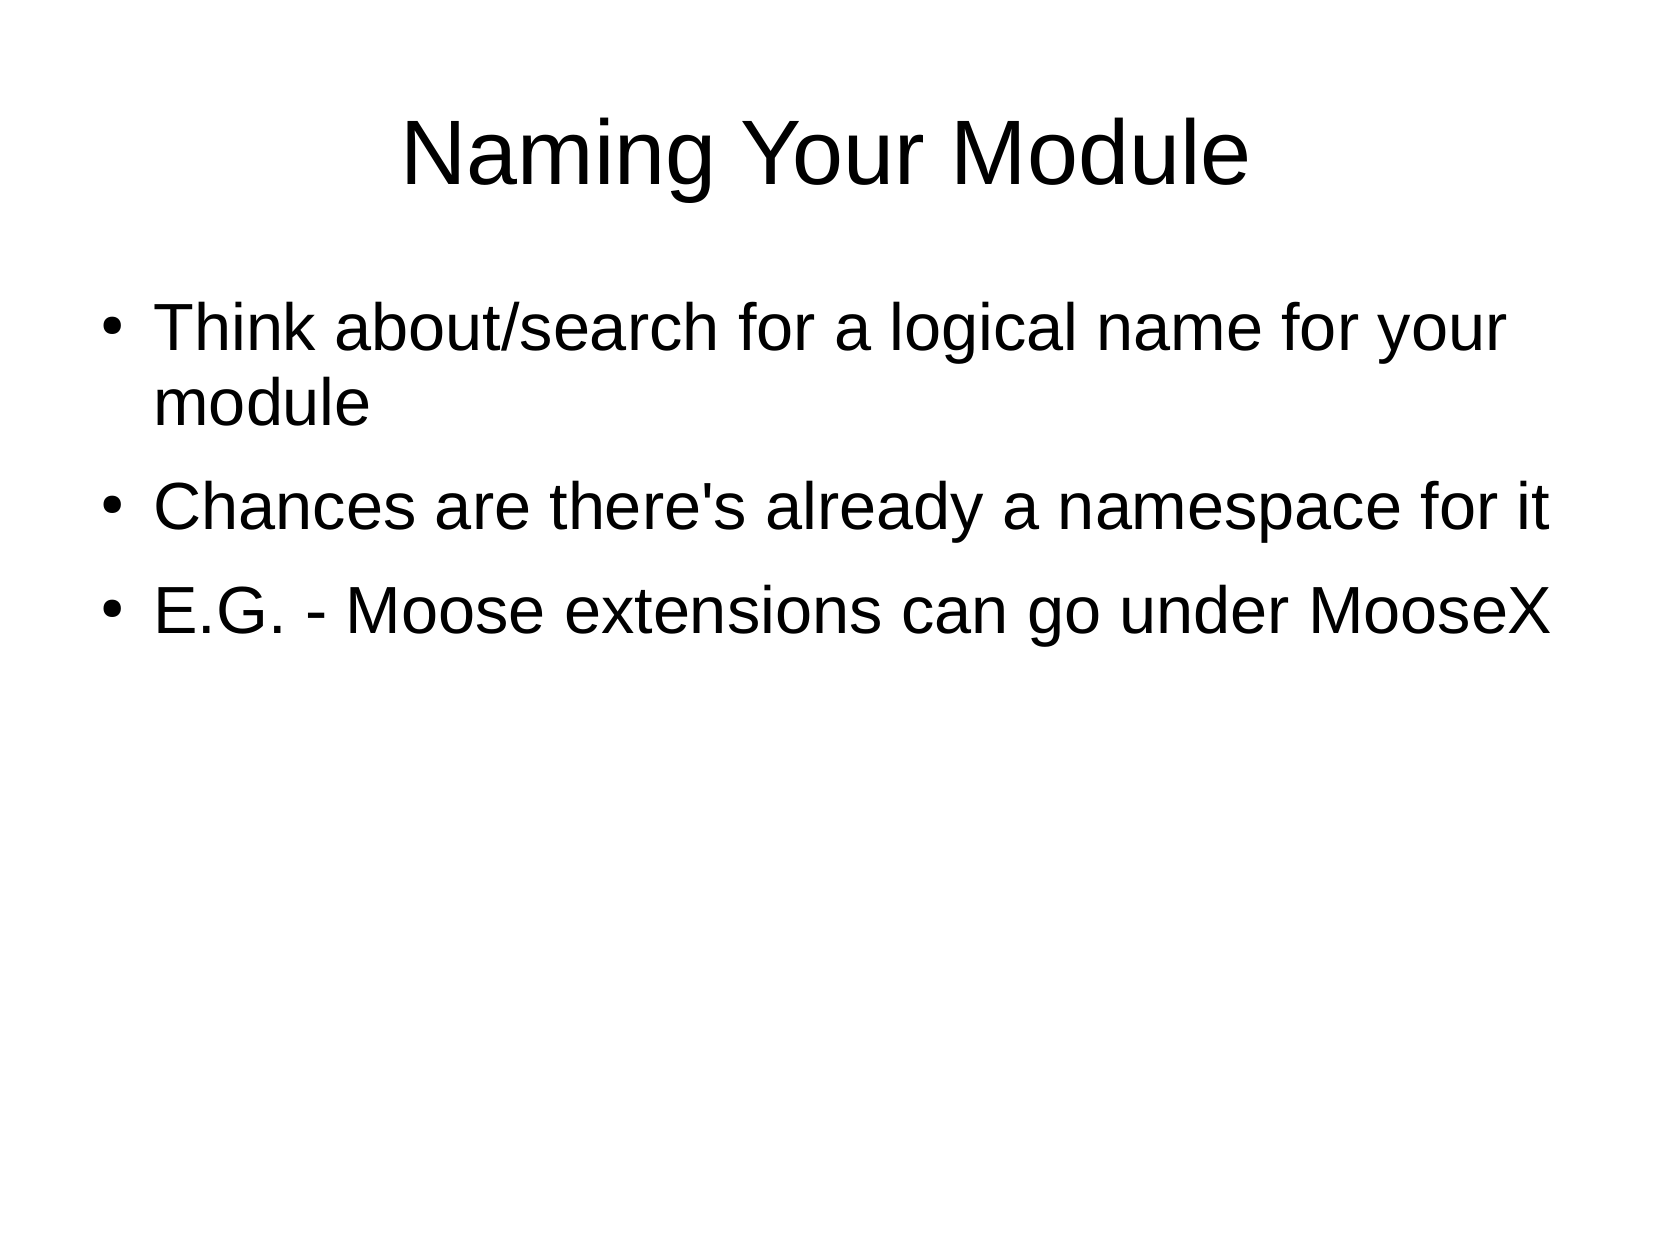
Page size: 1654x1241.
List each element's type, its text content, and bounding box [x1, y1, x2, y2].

title Naming Your Module [82, 49, 1571, 257]
list Think about/search for a logical name for your module Chances are there's already a namespace for it E.G. - Moose extensions can go under MooseX [82, 290, 1571, 1109]
